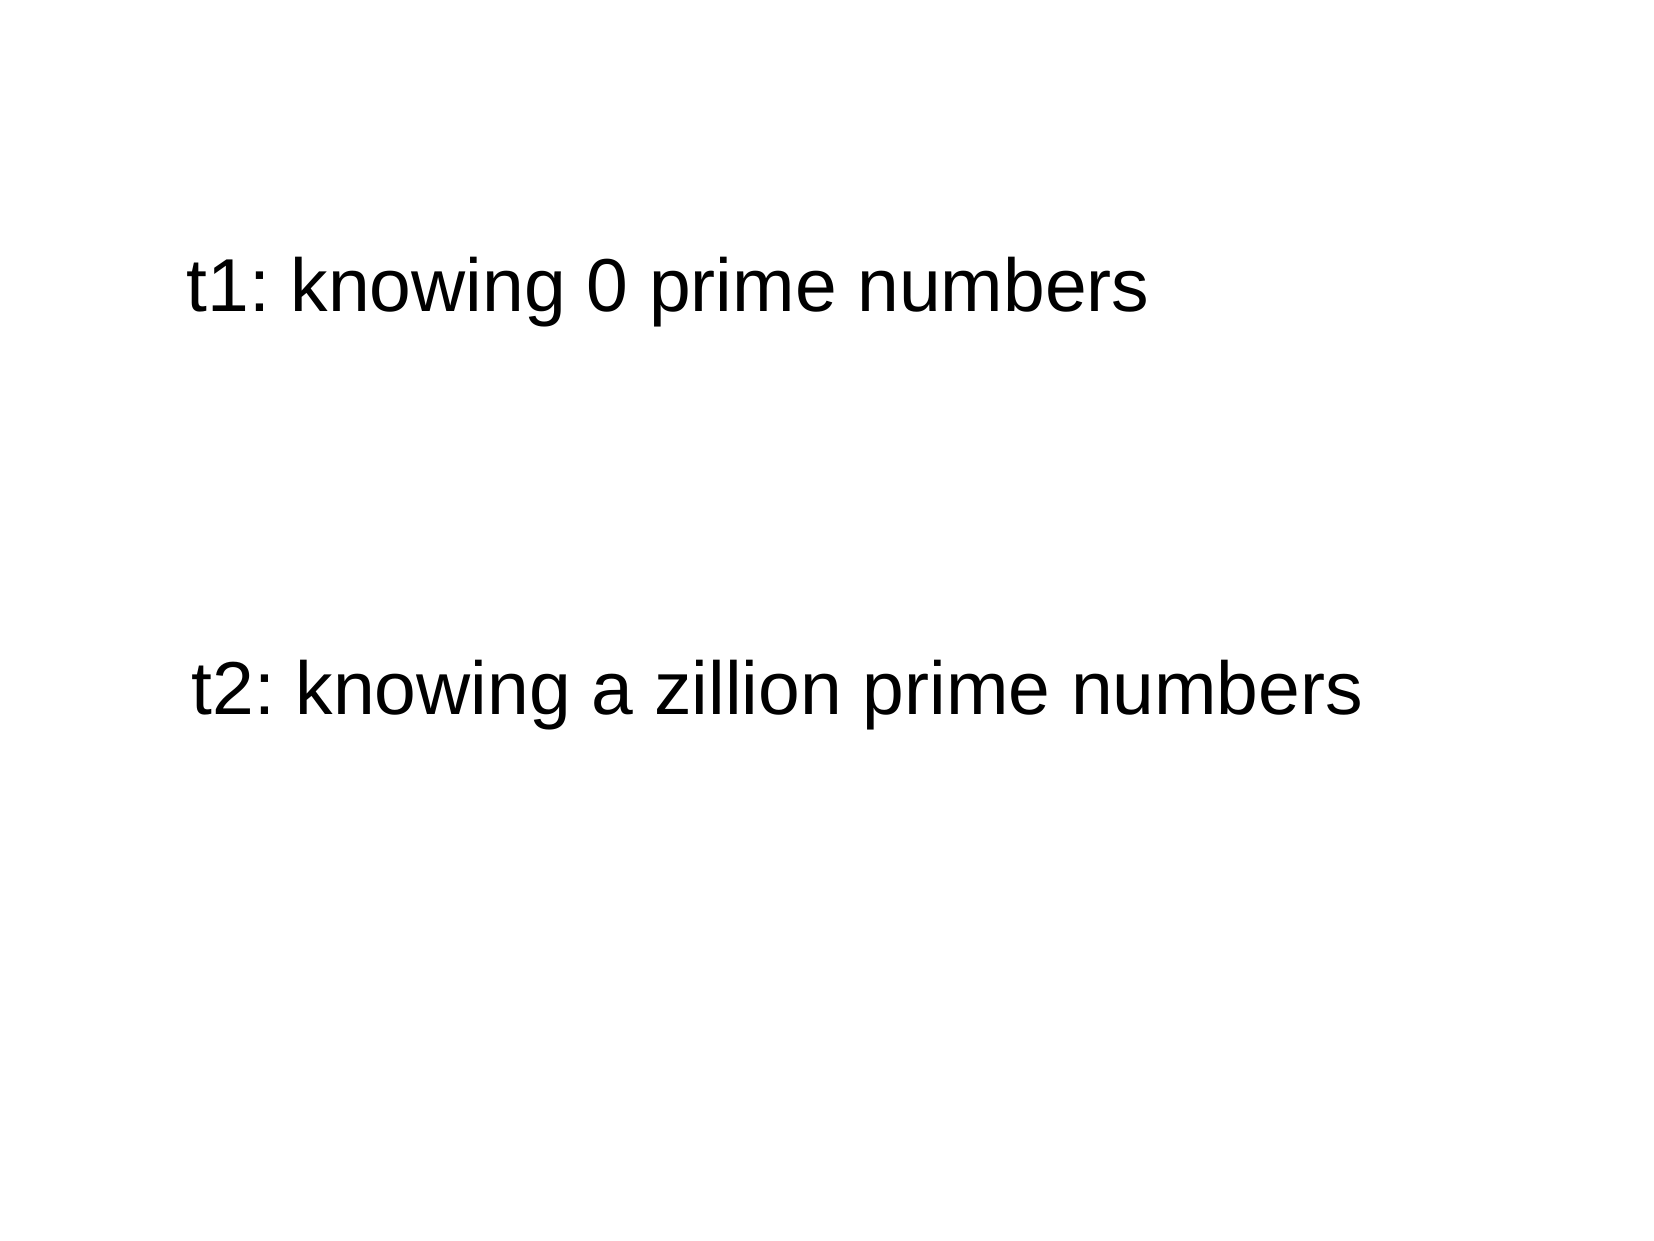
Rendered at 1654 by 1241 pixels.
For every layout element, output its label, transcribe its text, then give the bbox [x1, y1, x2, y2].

text_box t1: knowing 0 prime numbers [172, 236, 1289, 339]
text_box t2: knowing a zillion prime numbers [177, 639, 1528, 742]
